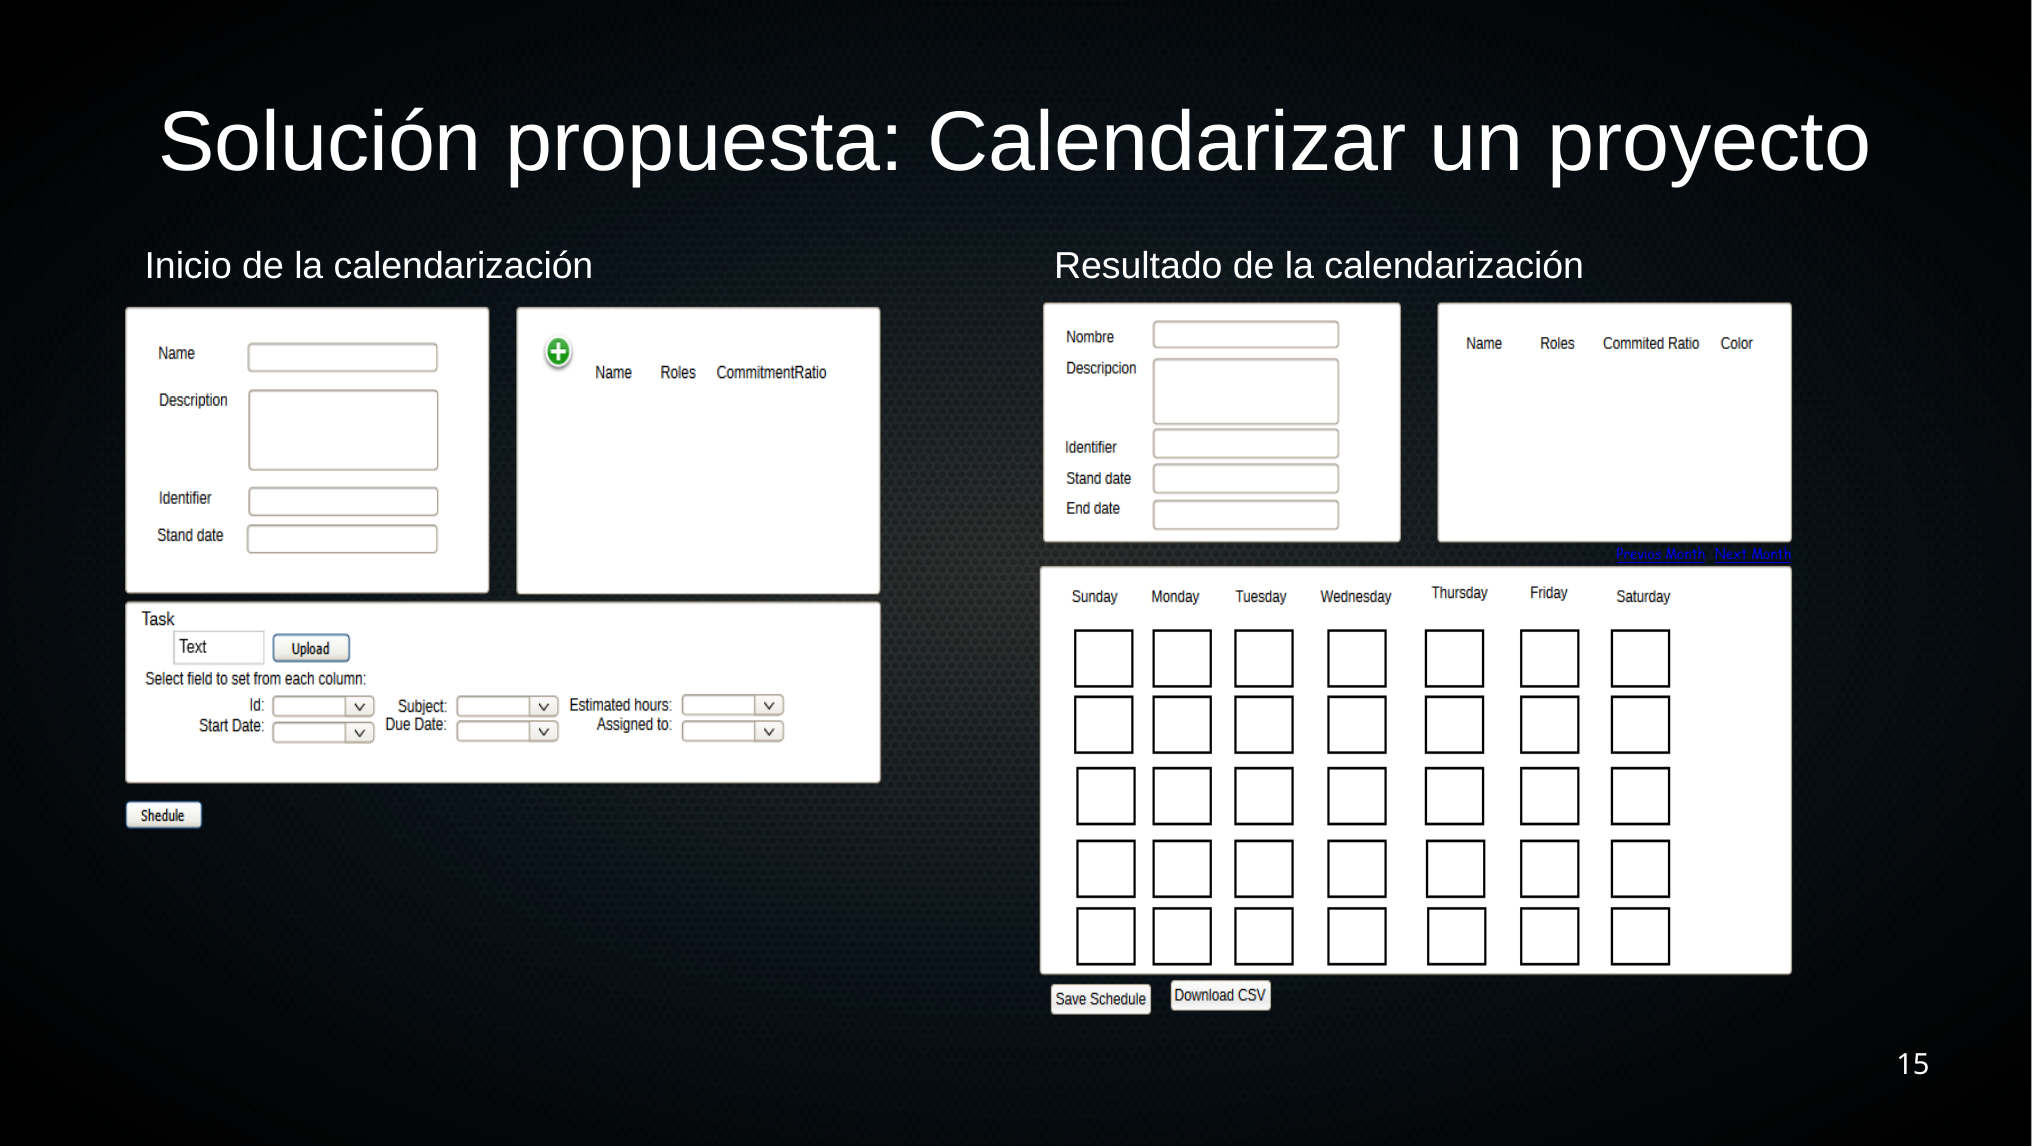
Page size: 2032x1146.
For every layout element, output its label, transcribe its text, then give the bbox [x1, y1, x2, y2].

picture [0, 0, 2032, 1146]
text_box Resultado de la calendarización [1039, 236, 1654, 294]
title Solución propuesta: Calendarizar un proyecto [101, 45, 1930, 237]
text_box Inicio de la calendarización [129, 236, 745, 294]
